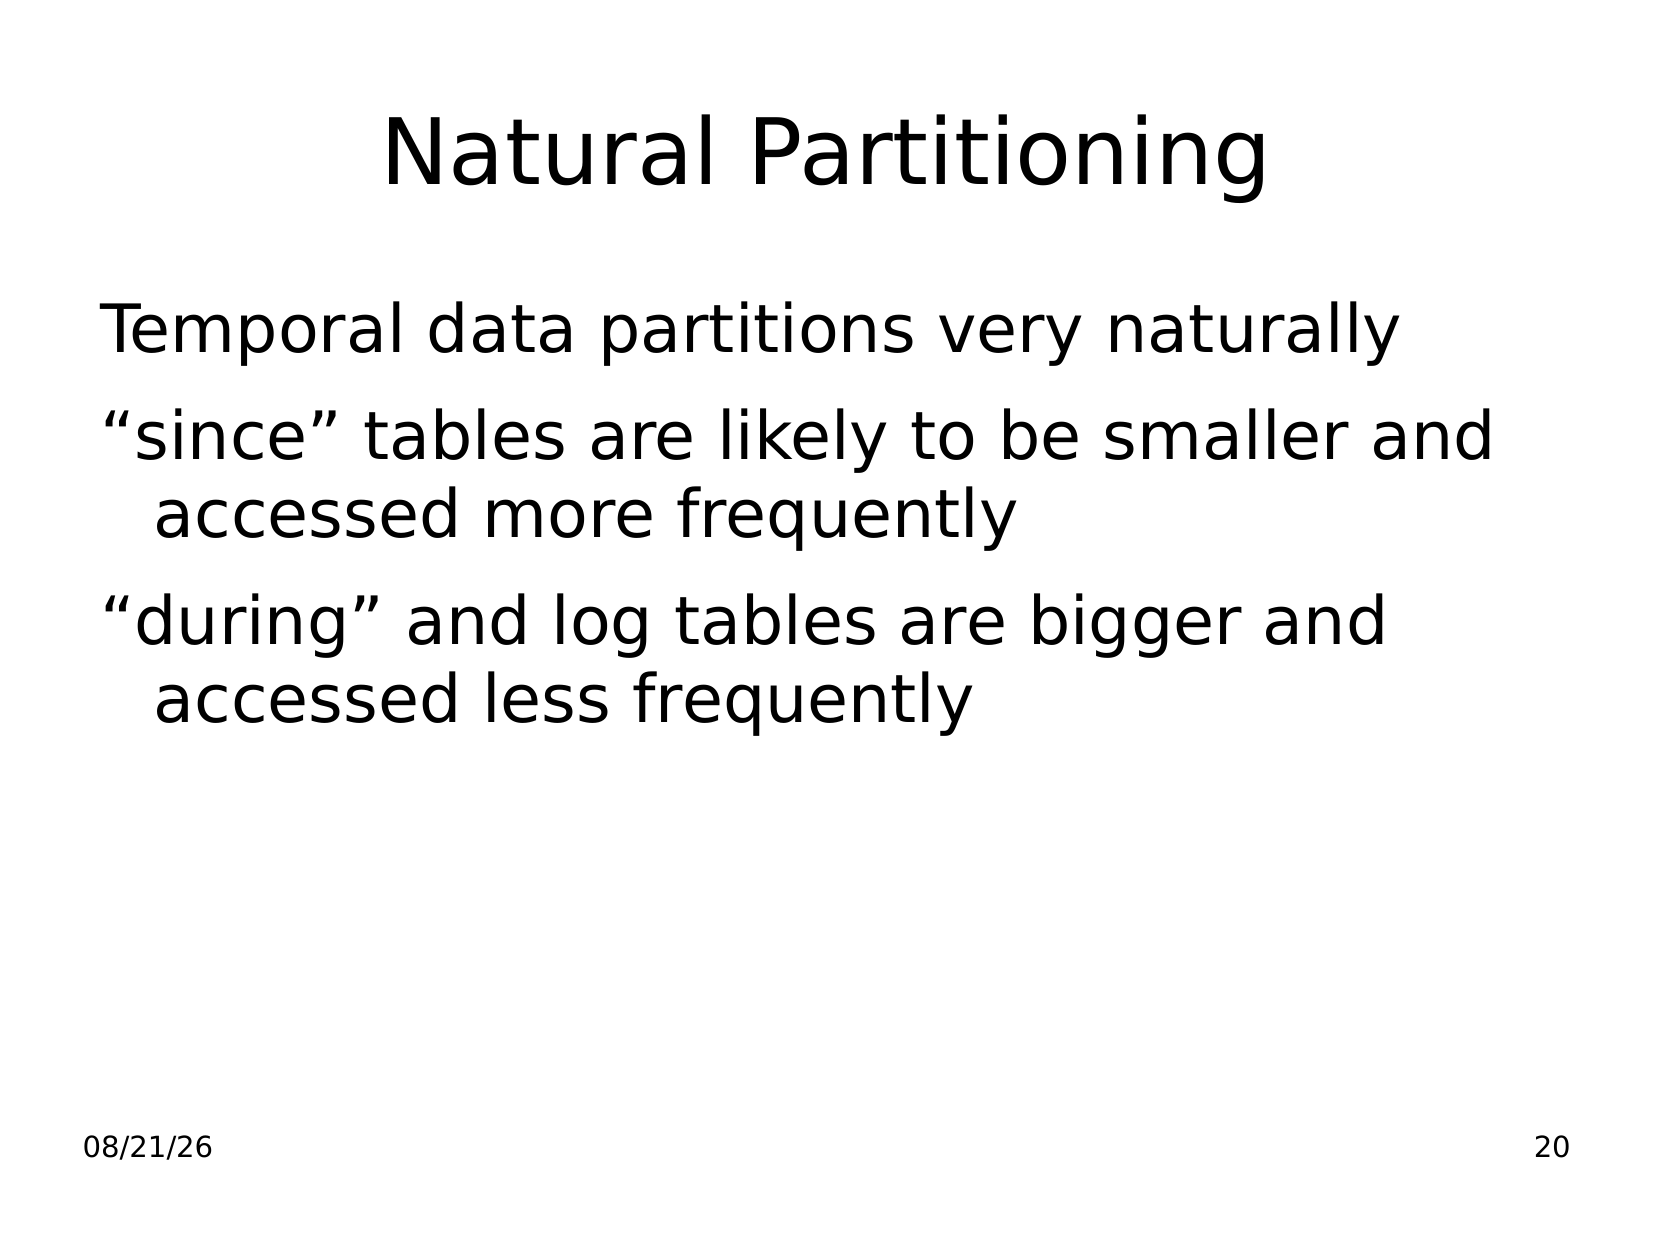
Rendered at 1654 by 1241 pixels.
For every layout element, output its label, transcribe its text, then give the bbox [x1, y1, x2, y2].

list Temporal data partitions very naturally “since” tables are likely to be smaller and accessed more frequently “during” and log tables are bigger and accessed less frequently [82, 290, 1571, 1094]
title Natural Partitioning [82, 56, 1571, 250]
